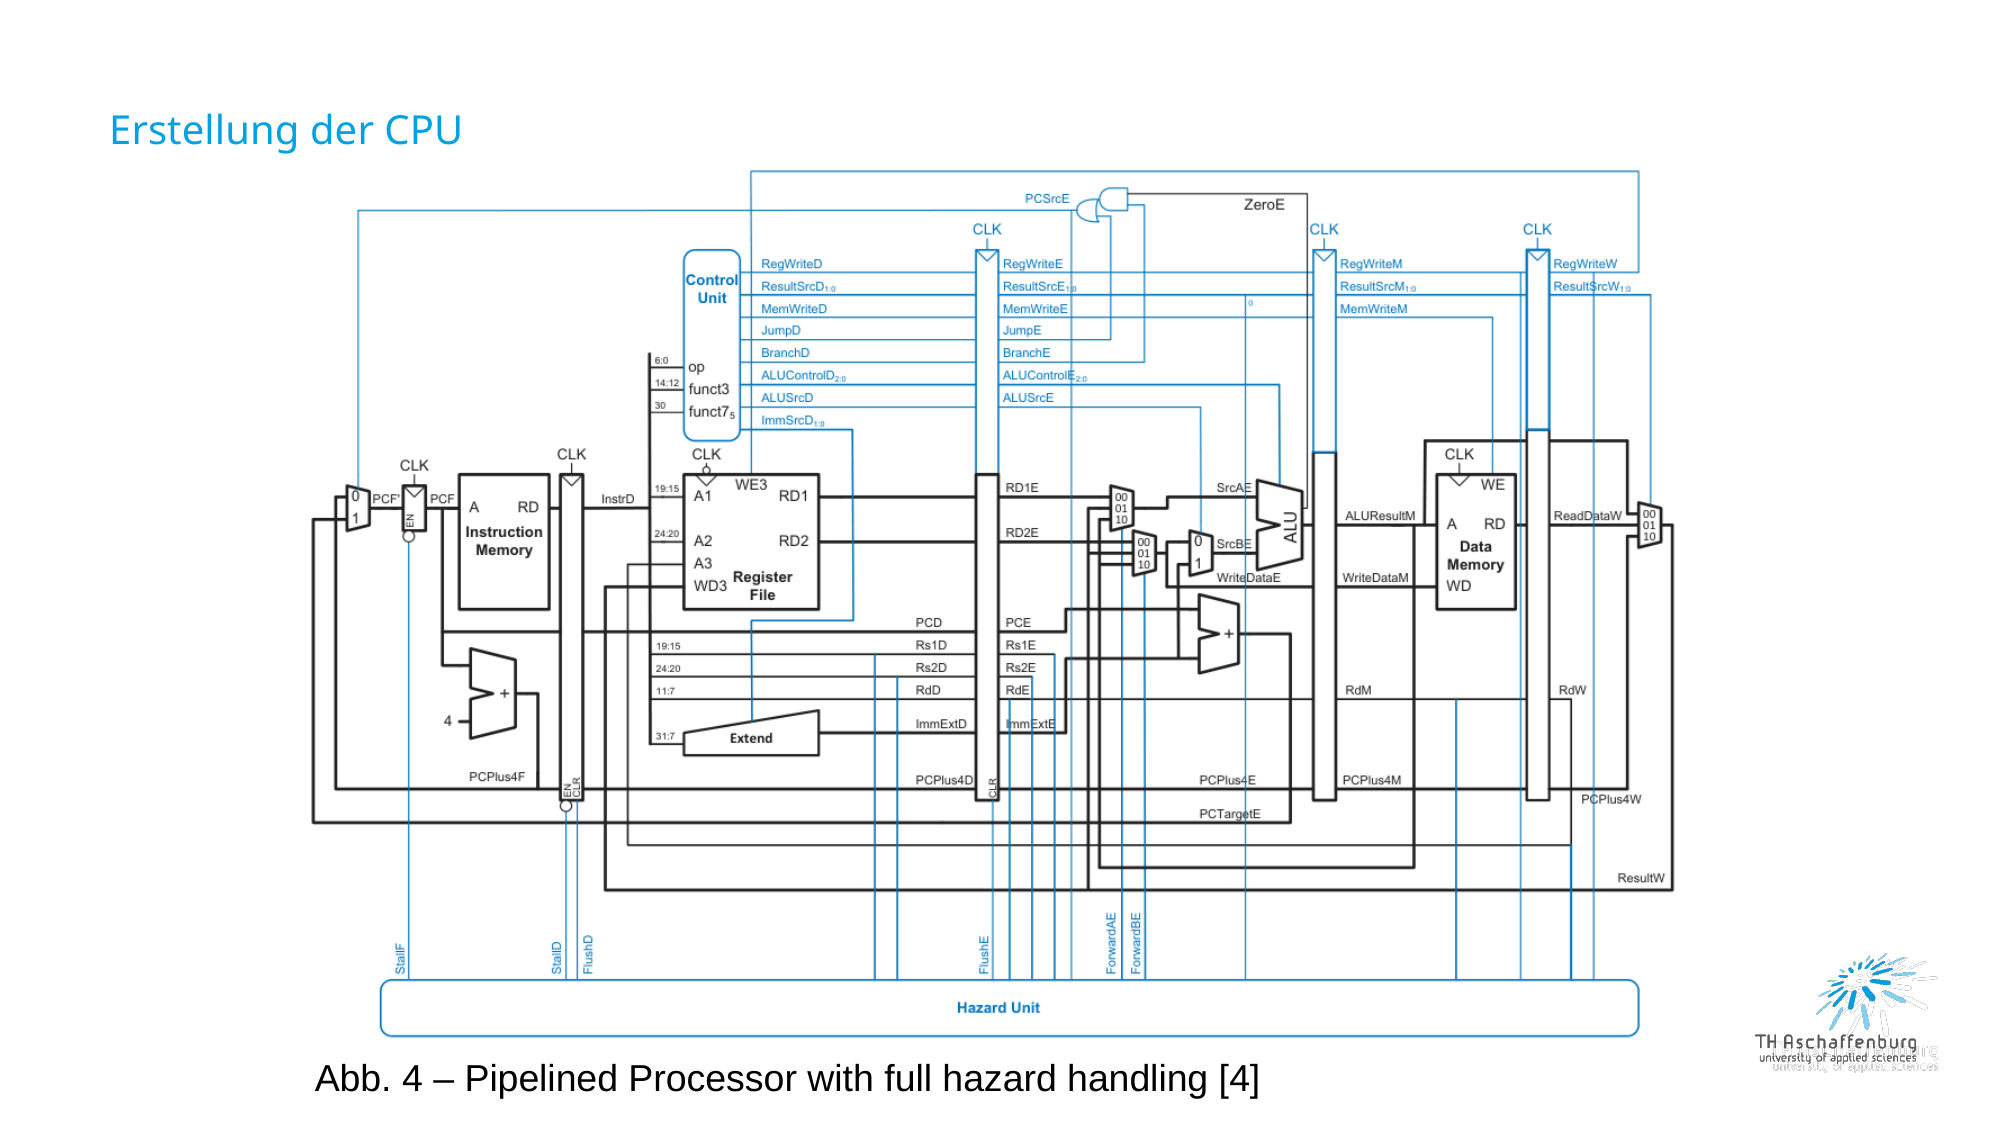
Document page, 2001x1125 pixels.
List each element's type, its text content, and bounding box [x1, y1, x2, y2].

picture [1755, 953, 1938, 1073]
title Erstellung der CPU [94, 94, 1820, 165]
picture [300, 158, 1688, 1051]
text_box Abb. 4 – Pipelined Processor with full hazard handling [4] [300, 1050, 1576, 1112]
